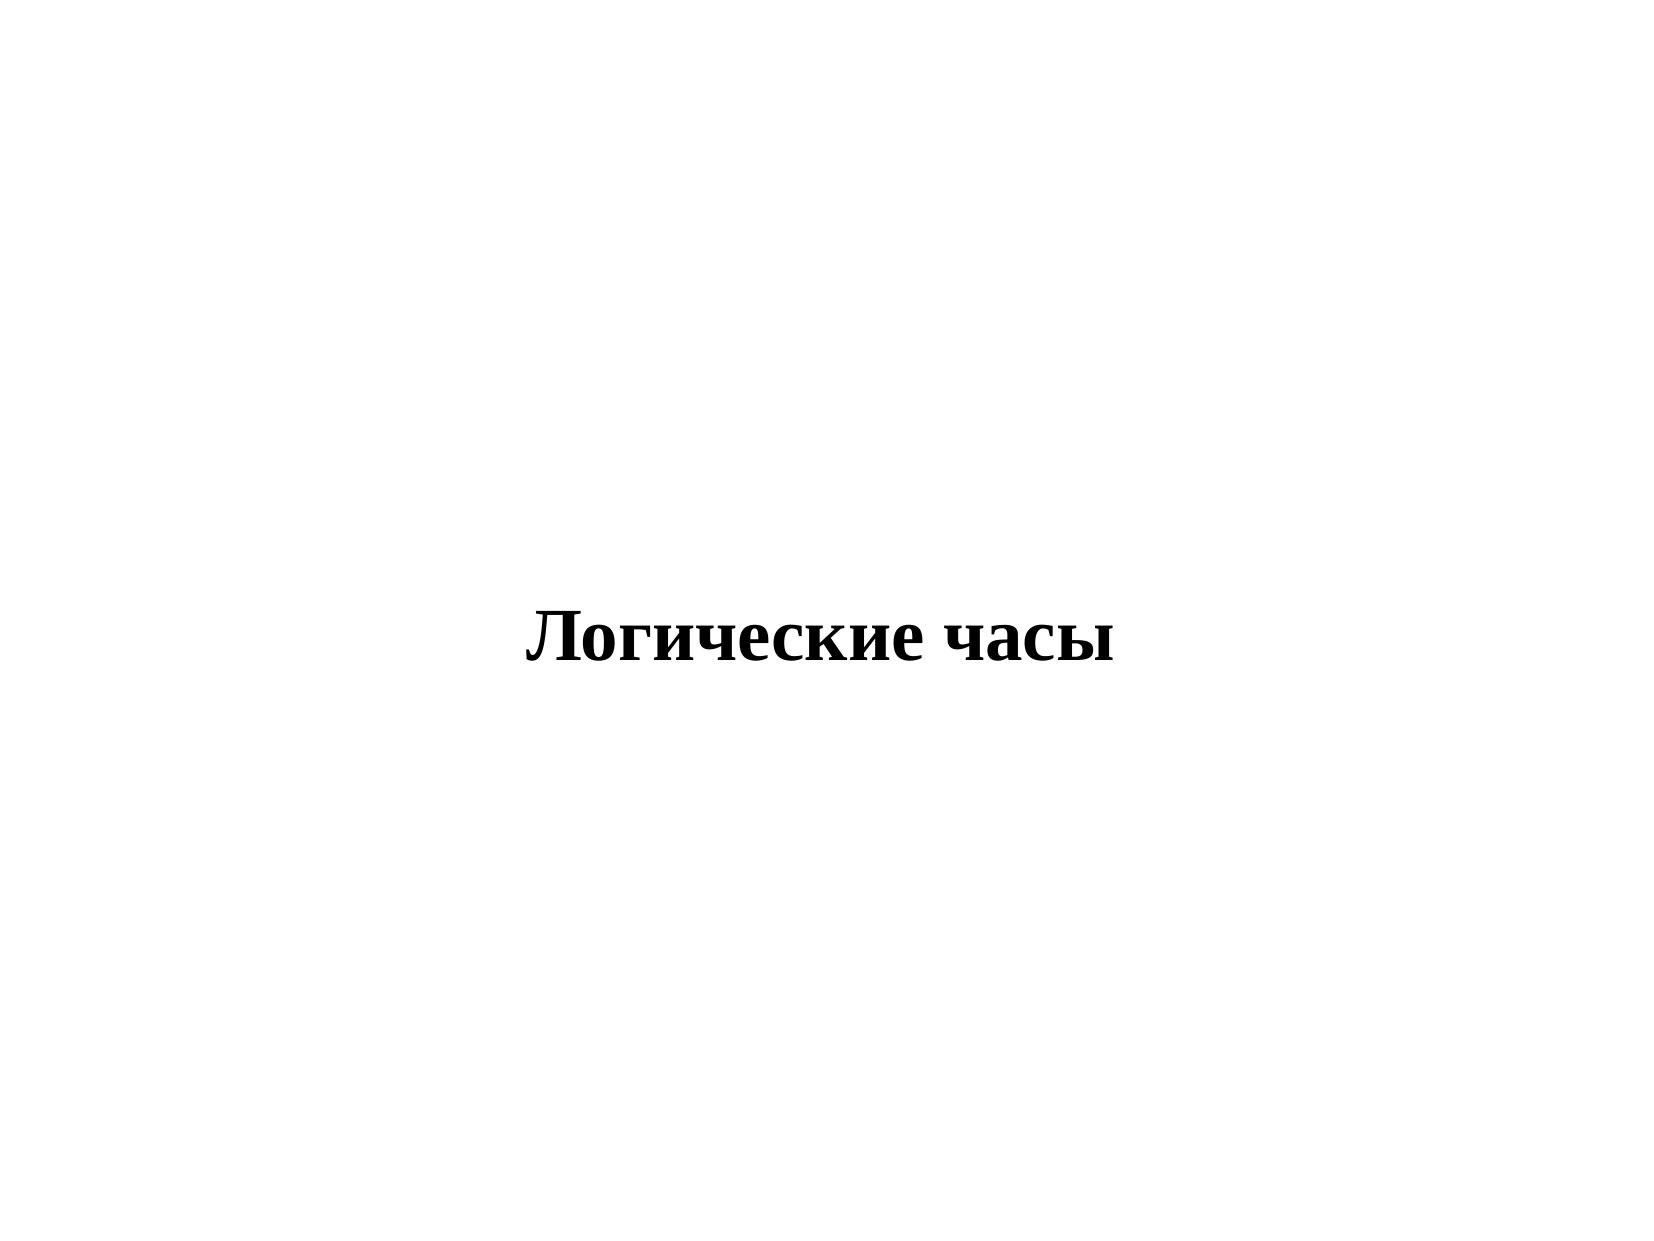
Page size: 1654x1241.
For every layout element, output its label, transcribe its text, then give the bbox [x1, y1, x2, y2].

title Логические часы [76, 531, 1565, 739]
